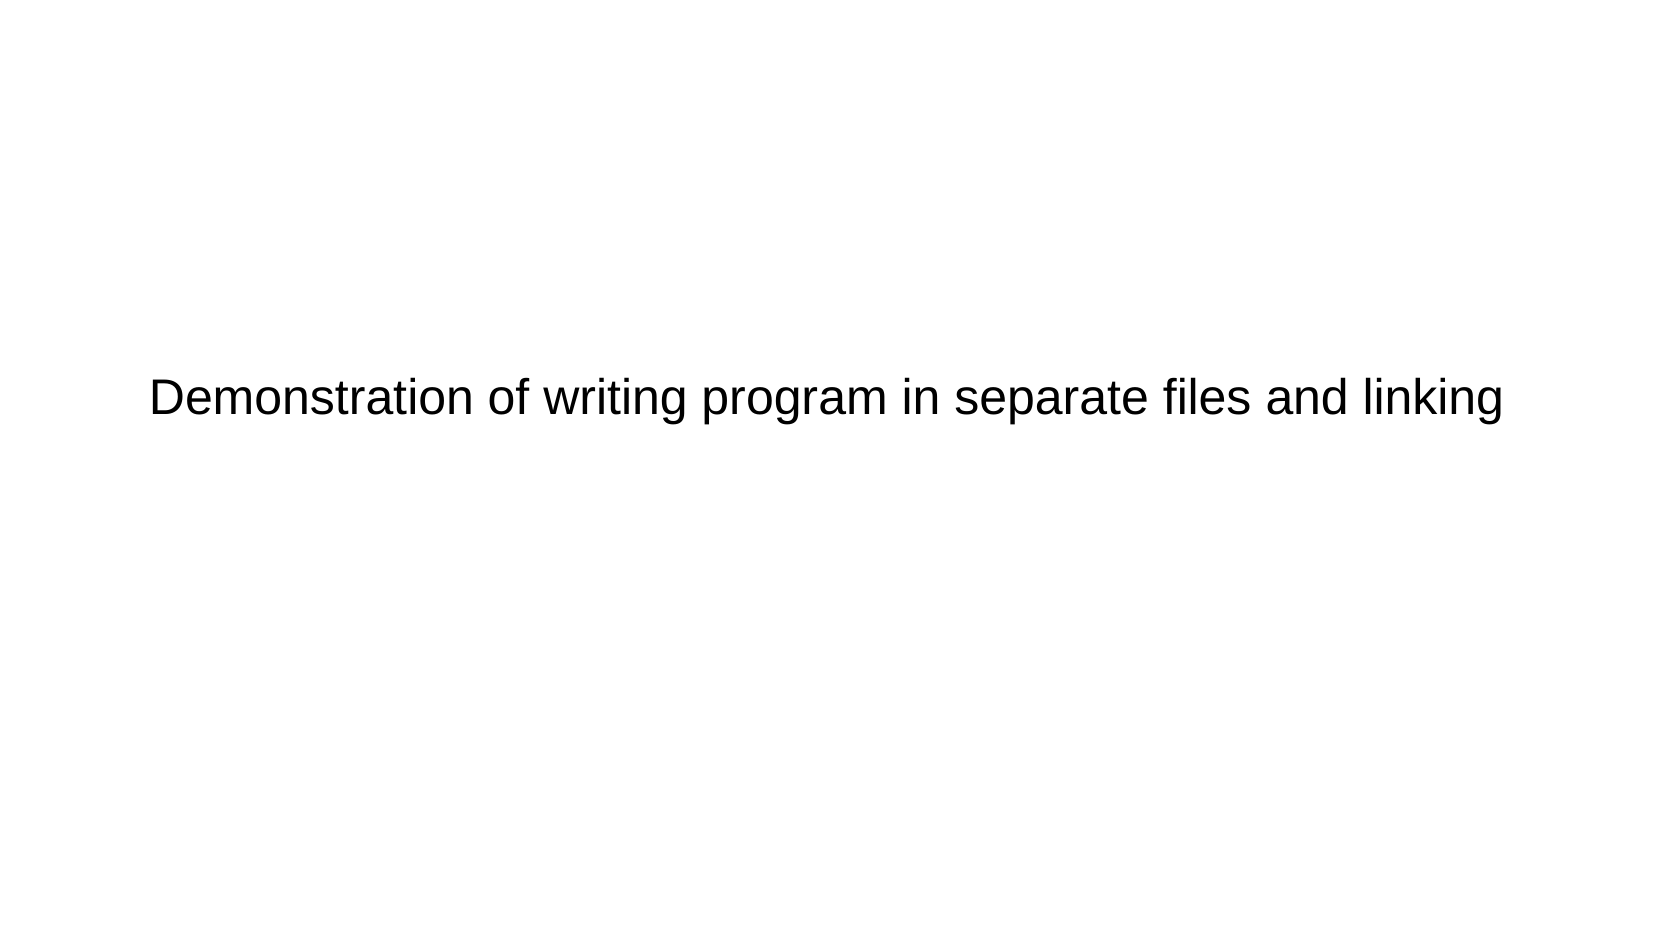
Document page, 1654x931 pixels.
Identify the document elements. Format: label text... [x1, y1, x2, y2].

text_box Demonstration of writing program in separate files and linking [82, 37, 1571, 757]
